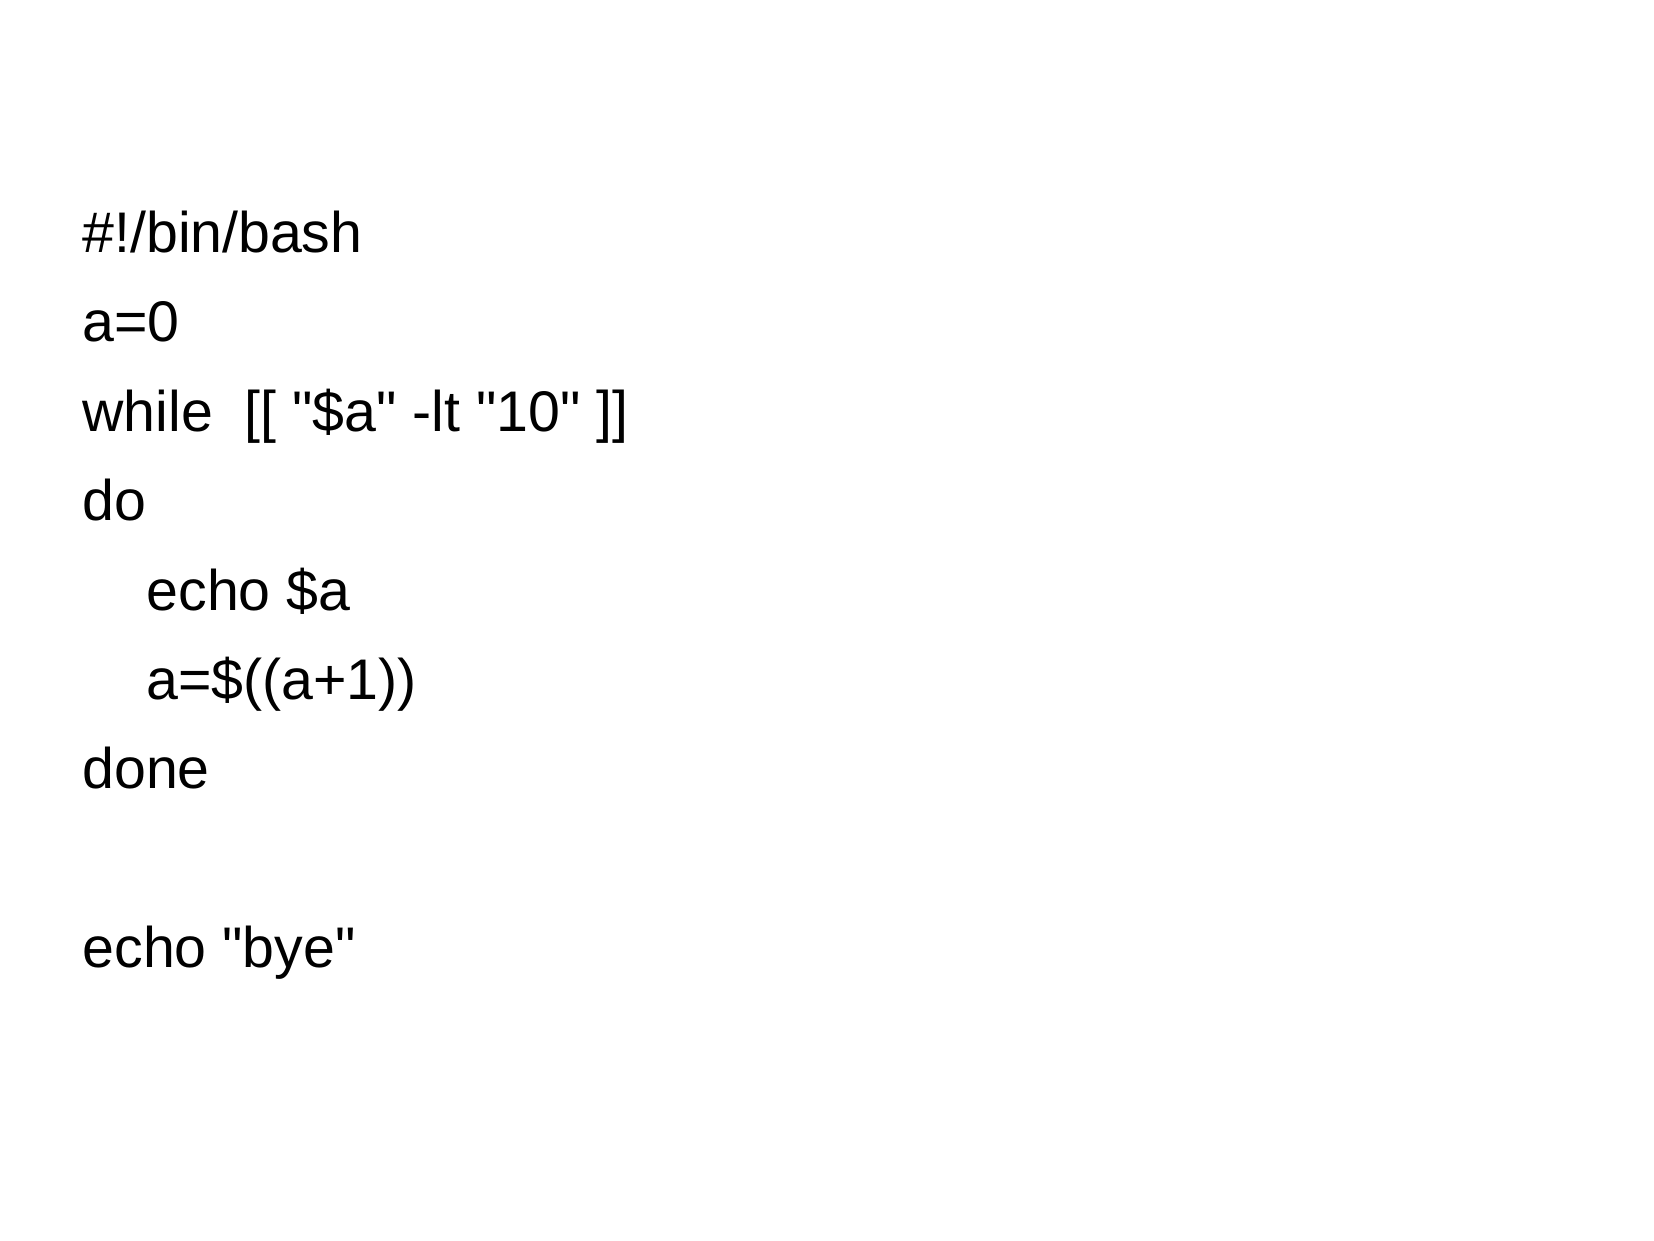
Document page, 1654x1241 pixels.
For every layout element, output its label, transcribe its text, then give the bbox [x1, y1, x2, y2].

list #!/bin/bash a=0 while [[ "$a" -lt "10" ]] do echo $a a=$((a+1)) done echo "bye" [82, 200, 1571, 981]
